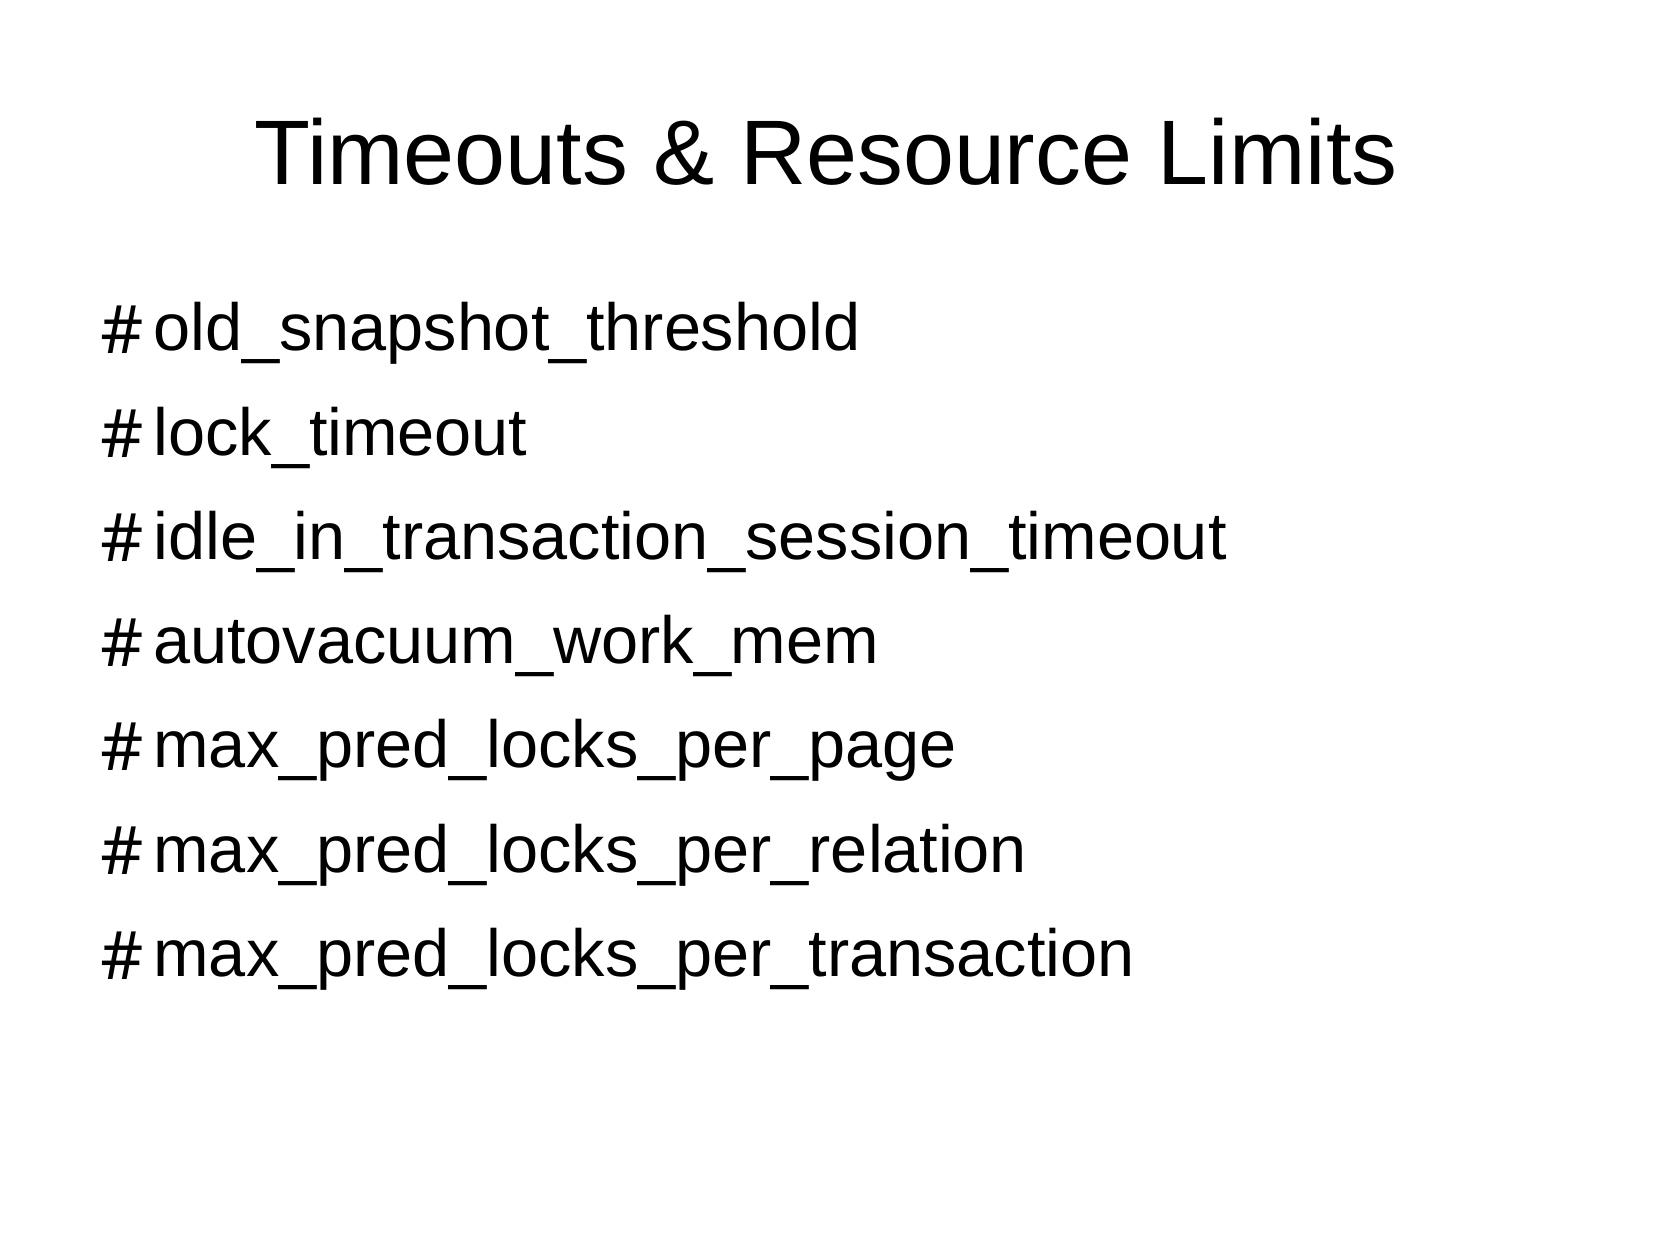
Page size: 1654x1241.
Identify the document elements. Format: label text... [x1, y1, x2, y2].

title Timeouts & Resource Limits [82, 49, 1571, 257]
list old_snapshot_threshold lock_timeout idle_in_transaction_session_timeout autovacuum_work_mem max_pred_locks_per_page max_pred_locks_per_relation max_pred_locks_per_transaction [82, 290, 1571, 1206]
